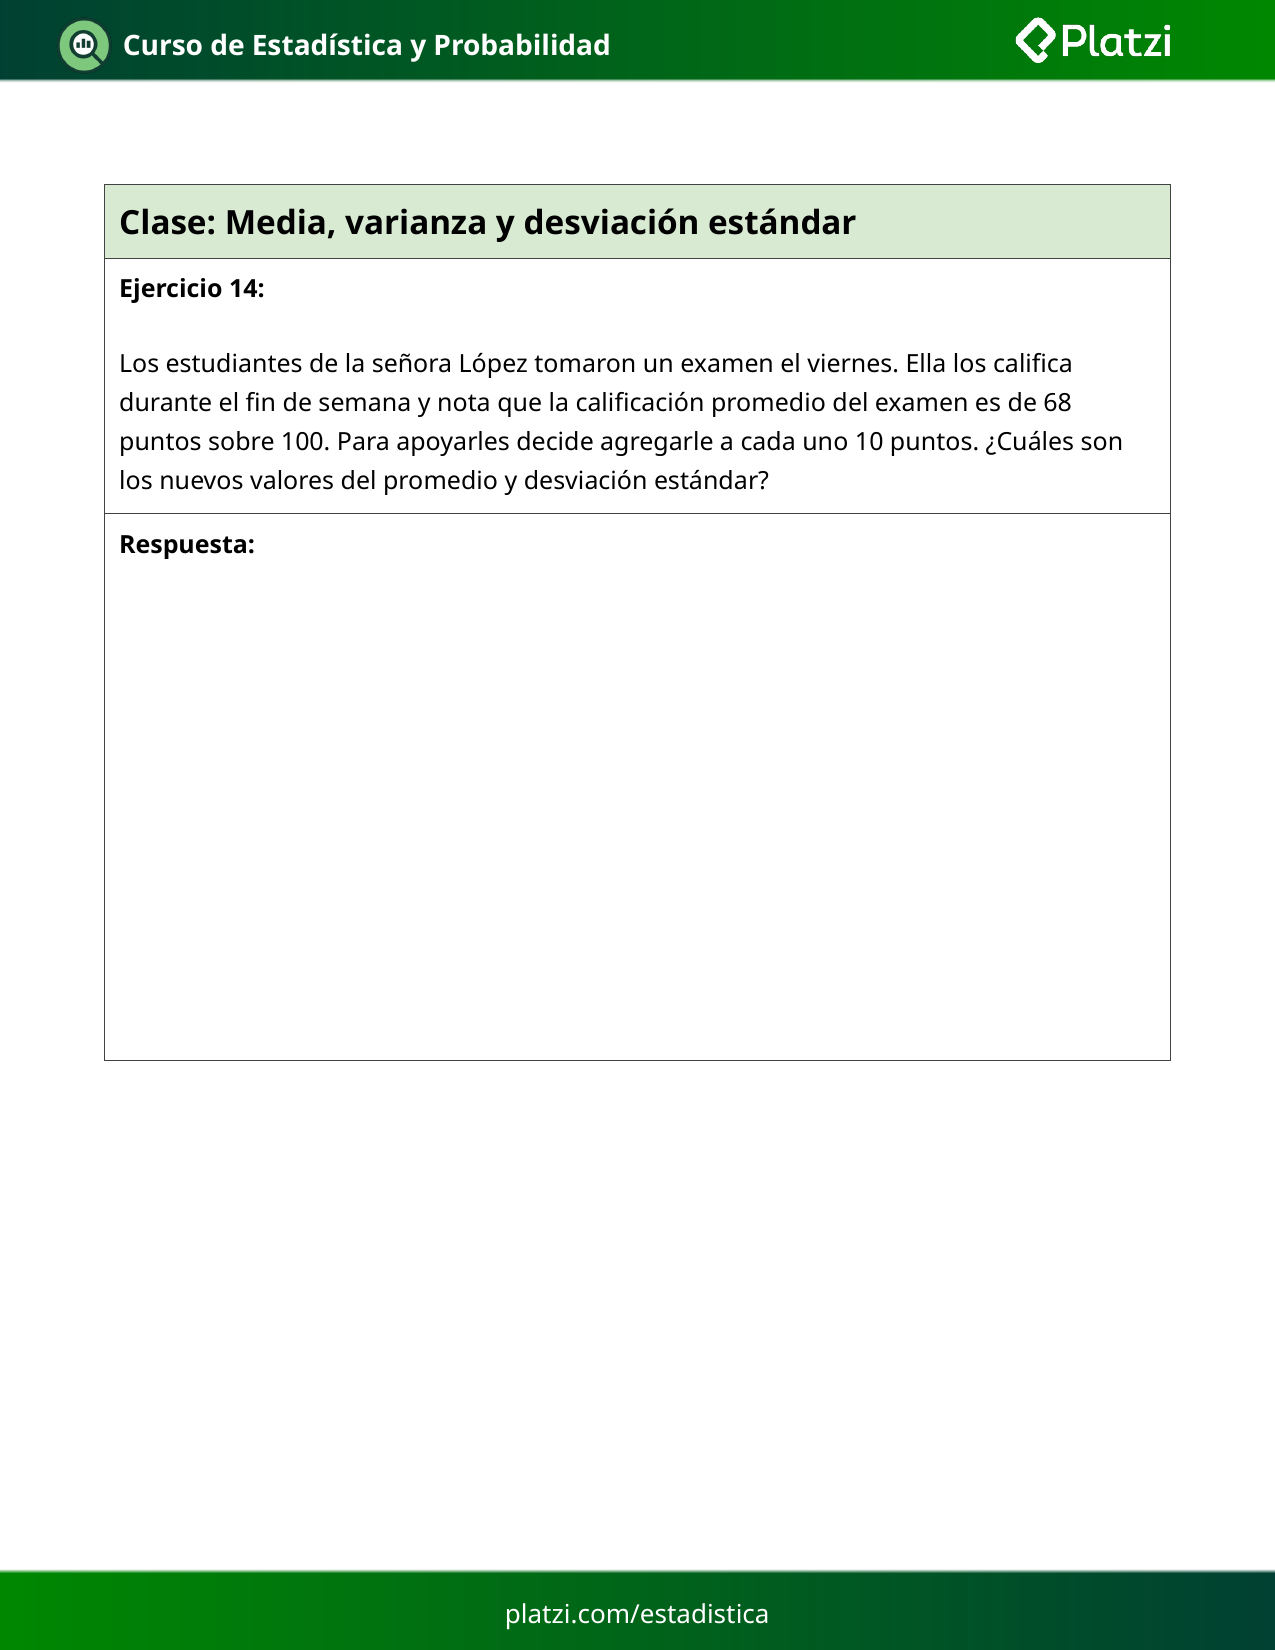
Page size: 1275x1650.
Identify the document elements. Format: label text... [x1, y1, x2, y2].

picture [0, 0, 1275, 1650]
subtitle platzi.com/estadistica [200, 1571, 1075, 1650]
table_header Clase: Media, varianza y desviación estándar [105, 185, 1170, 258]
table_cell Ejercicio 14: Los estudiantes de la señora López tomaron un examen el viernes. Ella los califica durante el fin de semana y nota que la calificación promedio del examen es de 68 puntos sobre 100. Para apoyarles decide agregarle a cada uno 10 puntos. ¿Cuáles son los nuevos valores del promedio y desviación estándar? [105, 259, 1170, 513]
table_cell Respuesta: [105, 514, 1170, 1060]
title Curso de Estadística y Probabilidad [101, 6, 976, 86]
